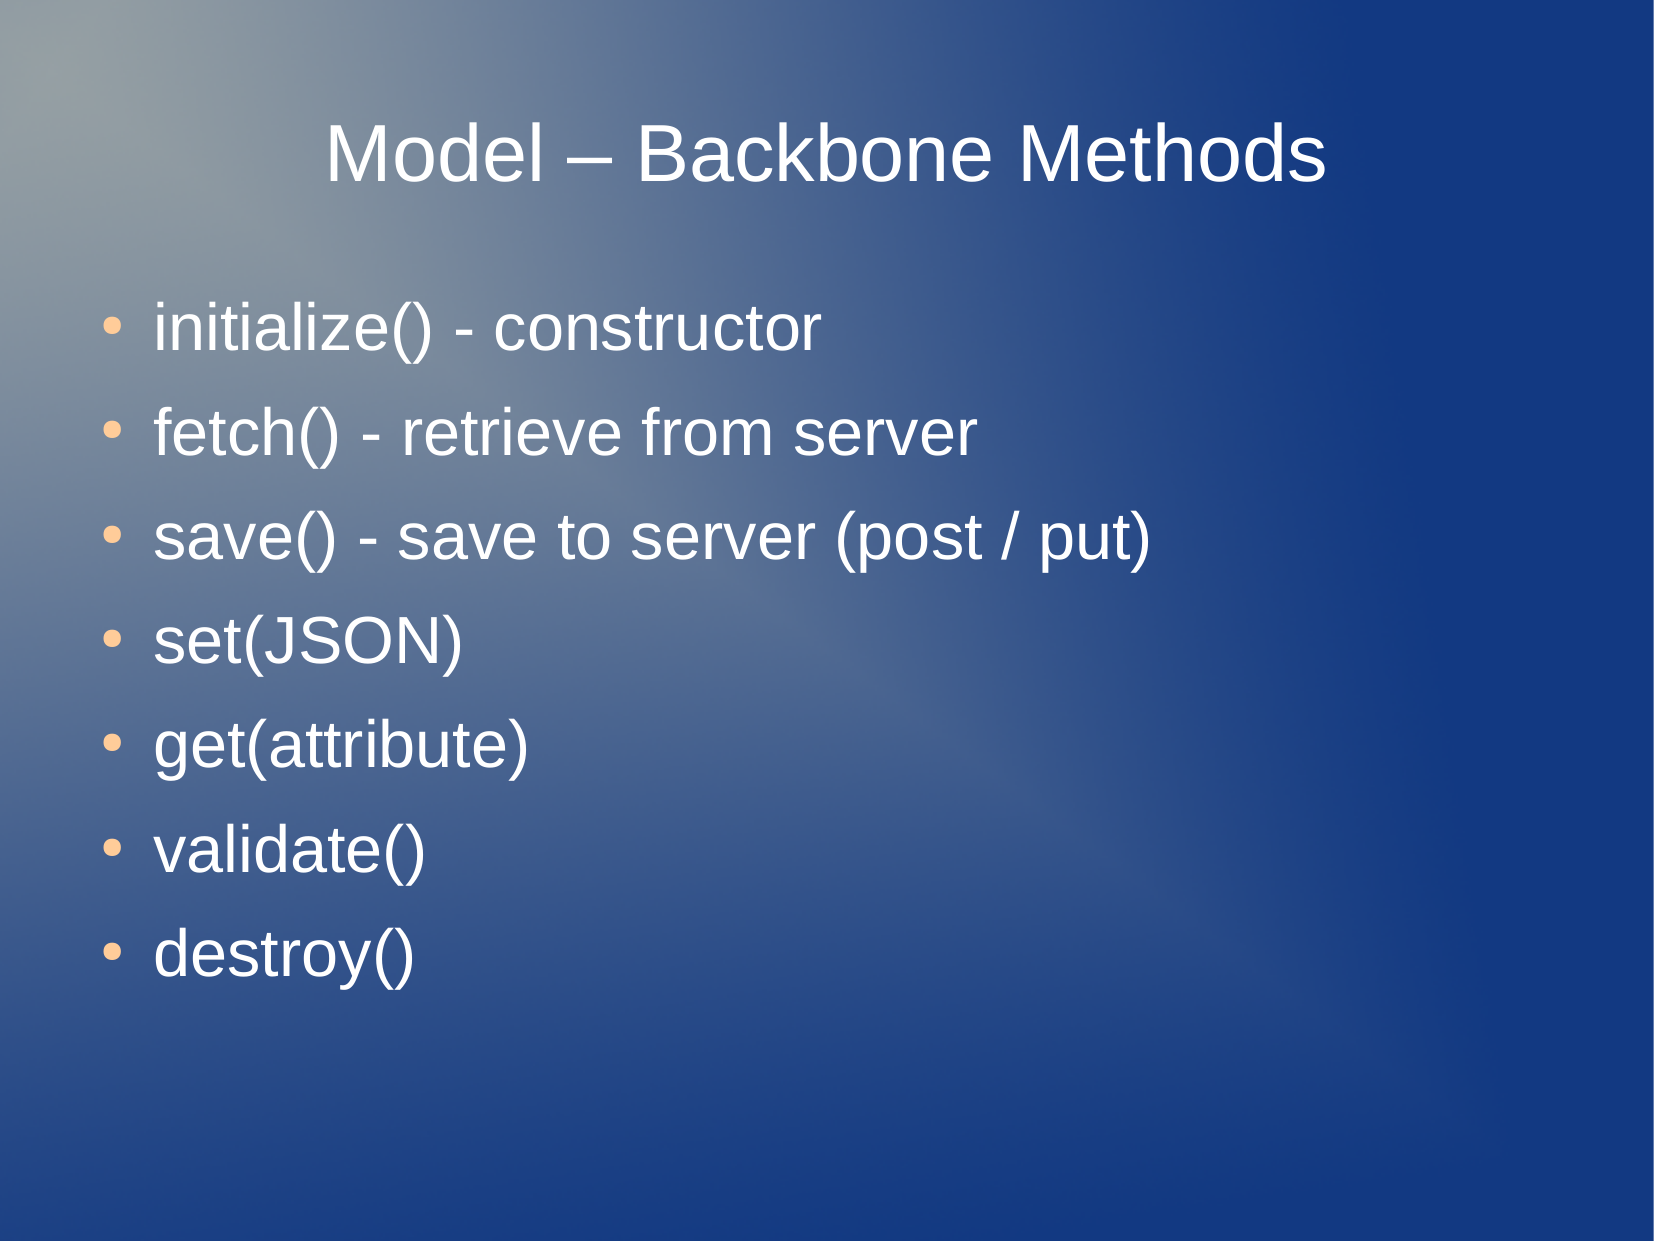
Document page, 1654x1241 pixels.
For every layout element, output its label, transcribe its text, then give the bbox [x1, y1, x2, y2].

list initialize() - constructor fetch() - retrieve from server save() - save to server (post / put) set(JSON) get(attribute) validate() destroy() [82, 290, 1571, 1010]
title Model – Backbone Methods [82, 49, 1571, 257]
picture [0, 0, 1654, 1241]
